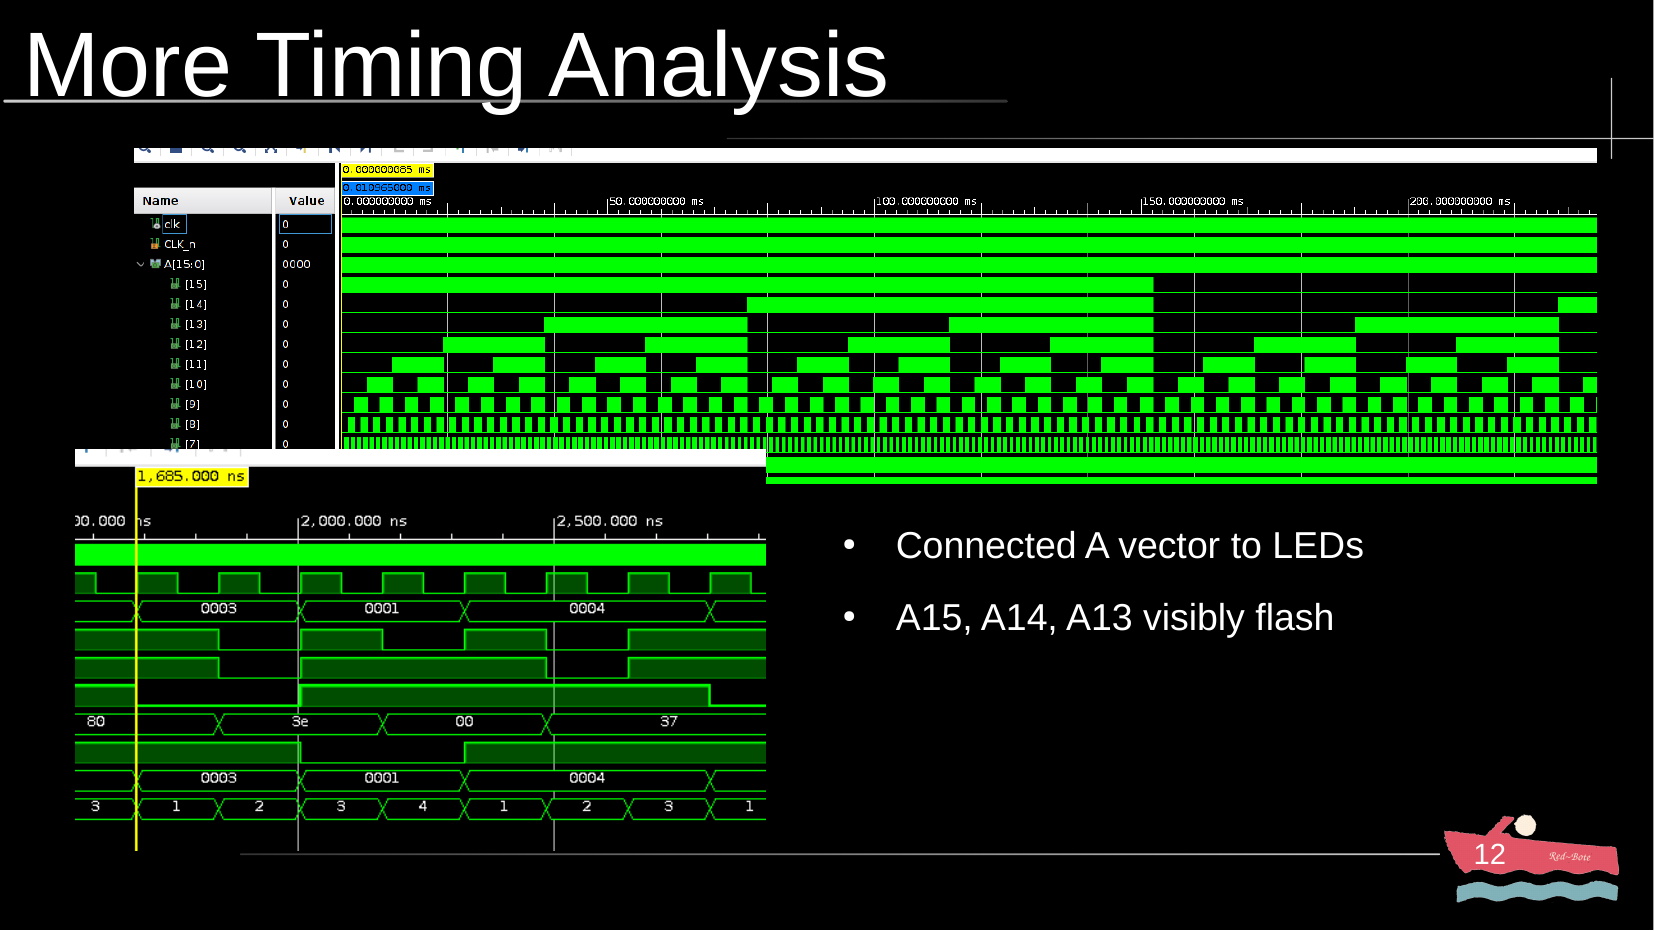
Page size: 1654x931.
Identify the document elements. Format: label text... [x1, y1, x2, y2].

picture [1440, 807, 1625, 908]
list Connected A vector to LEDs A15, A14, A13 visibly flash [825, 525, 1538, 713]
title More Timing Analysis [23, 11, 1589, 119]
picture [75, 148, 1597, 851]
